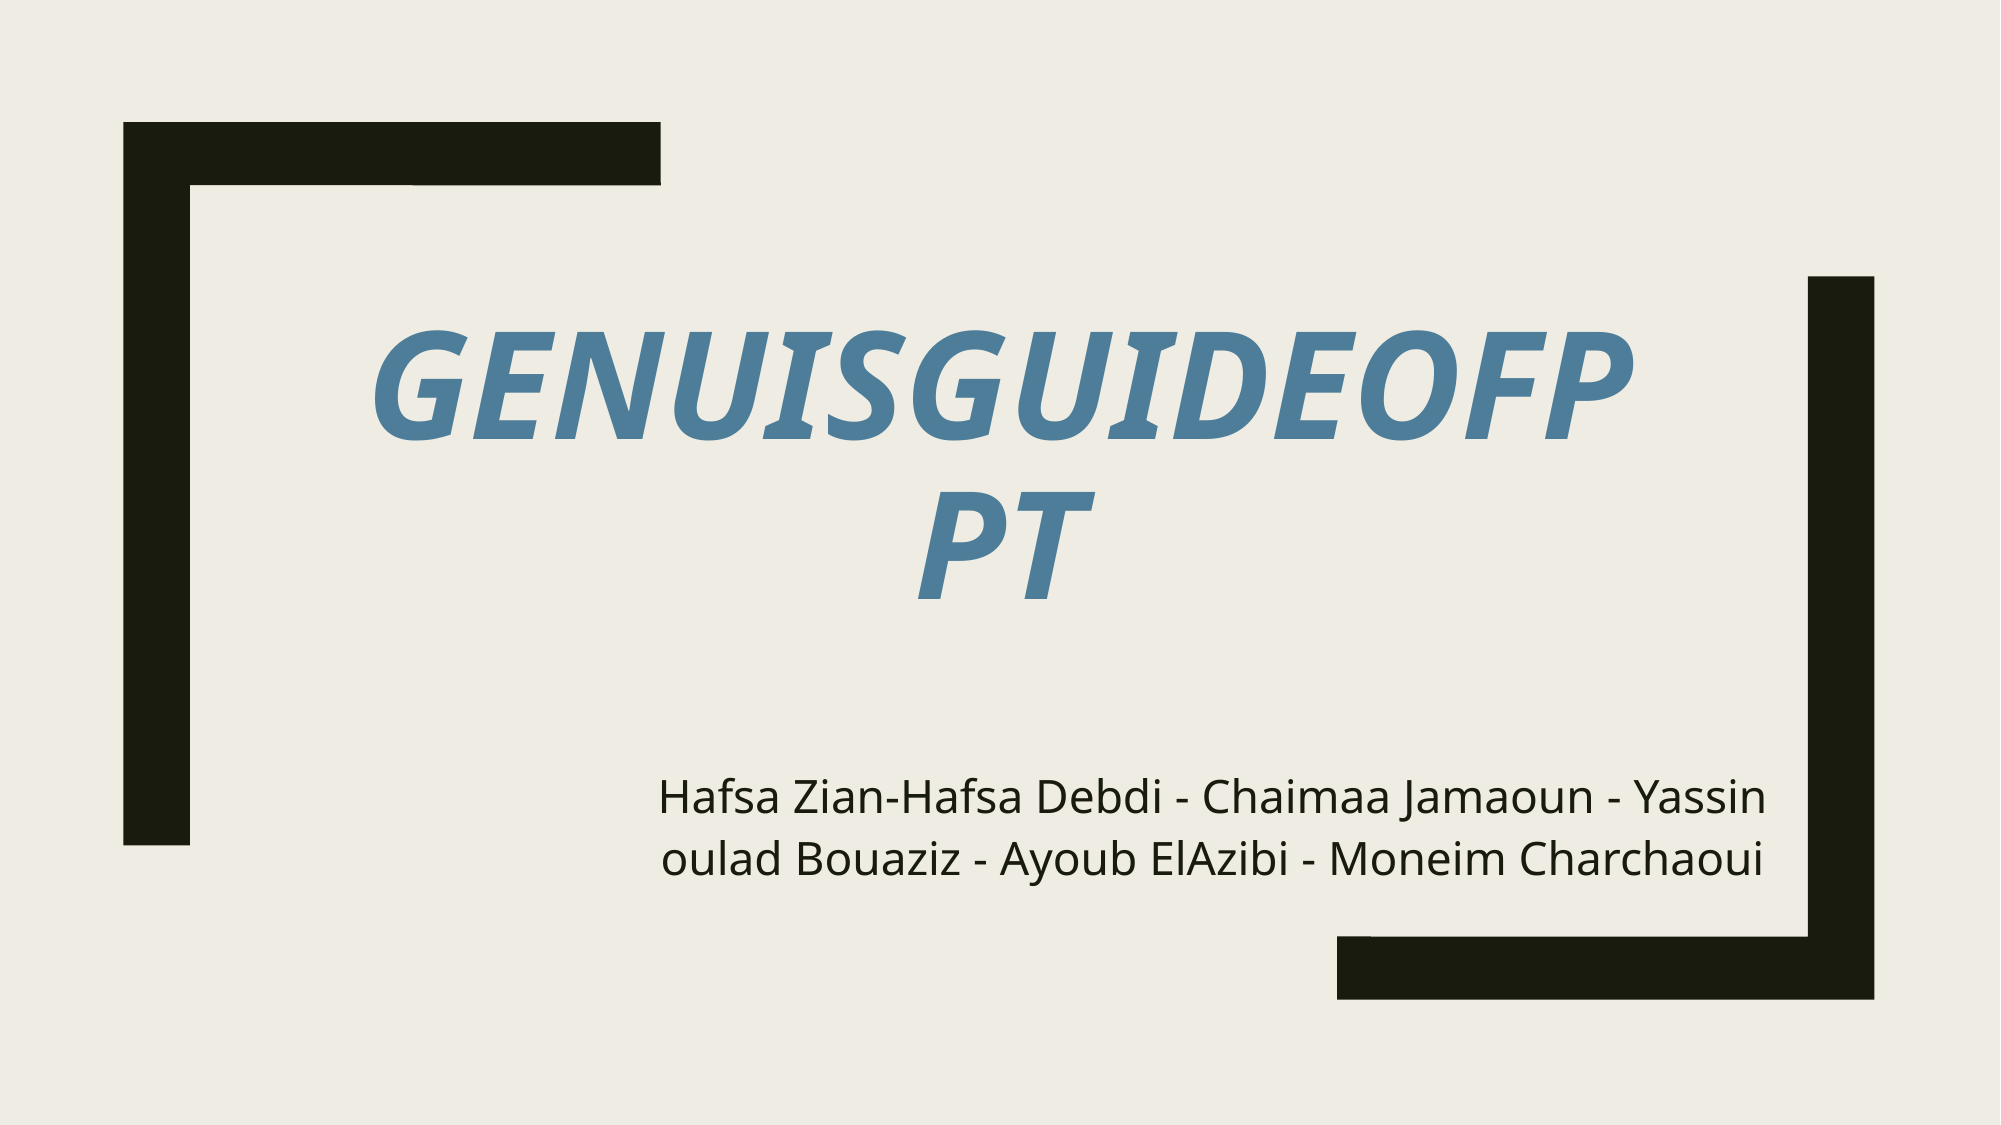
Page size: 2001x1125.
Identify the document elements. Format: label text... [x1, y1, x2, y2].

subtitle Hafsa Zian-Hafsa Debdi - Chaimaa Jamaoun - Yassin oulad Bouaziz - Ayoub ElAzibi - Moneim Charchaoui [624, 753, 1801, 902]
title GenuisGuideOFPPT [314, 303, 1686, 612]
